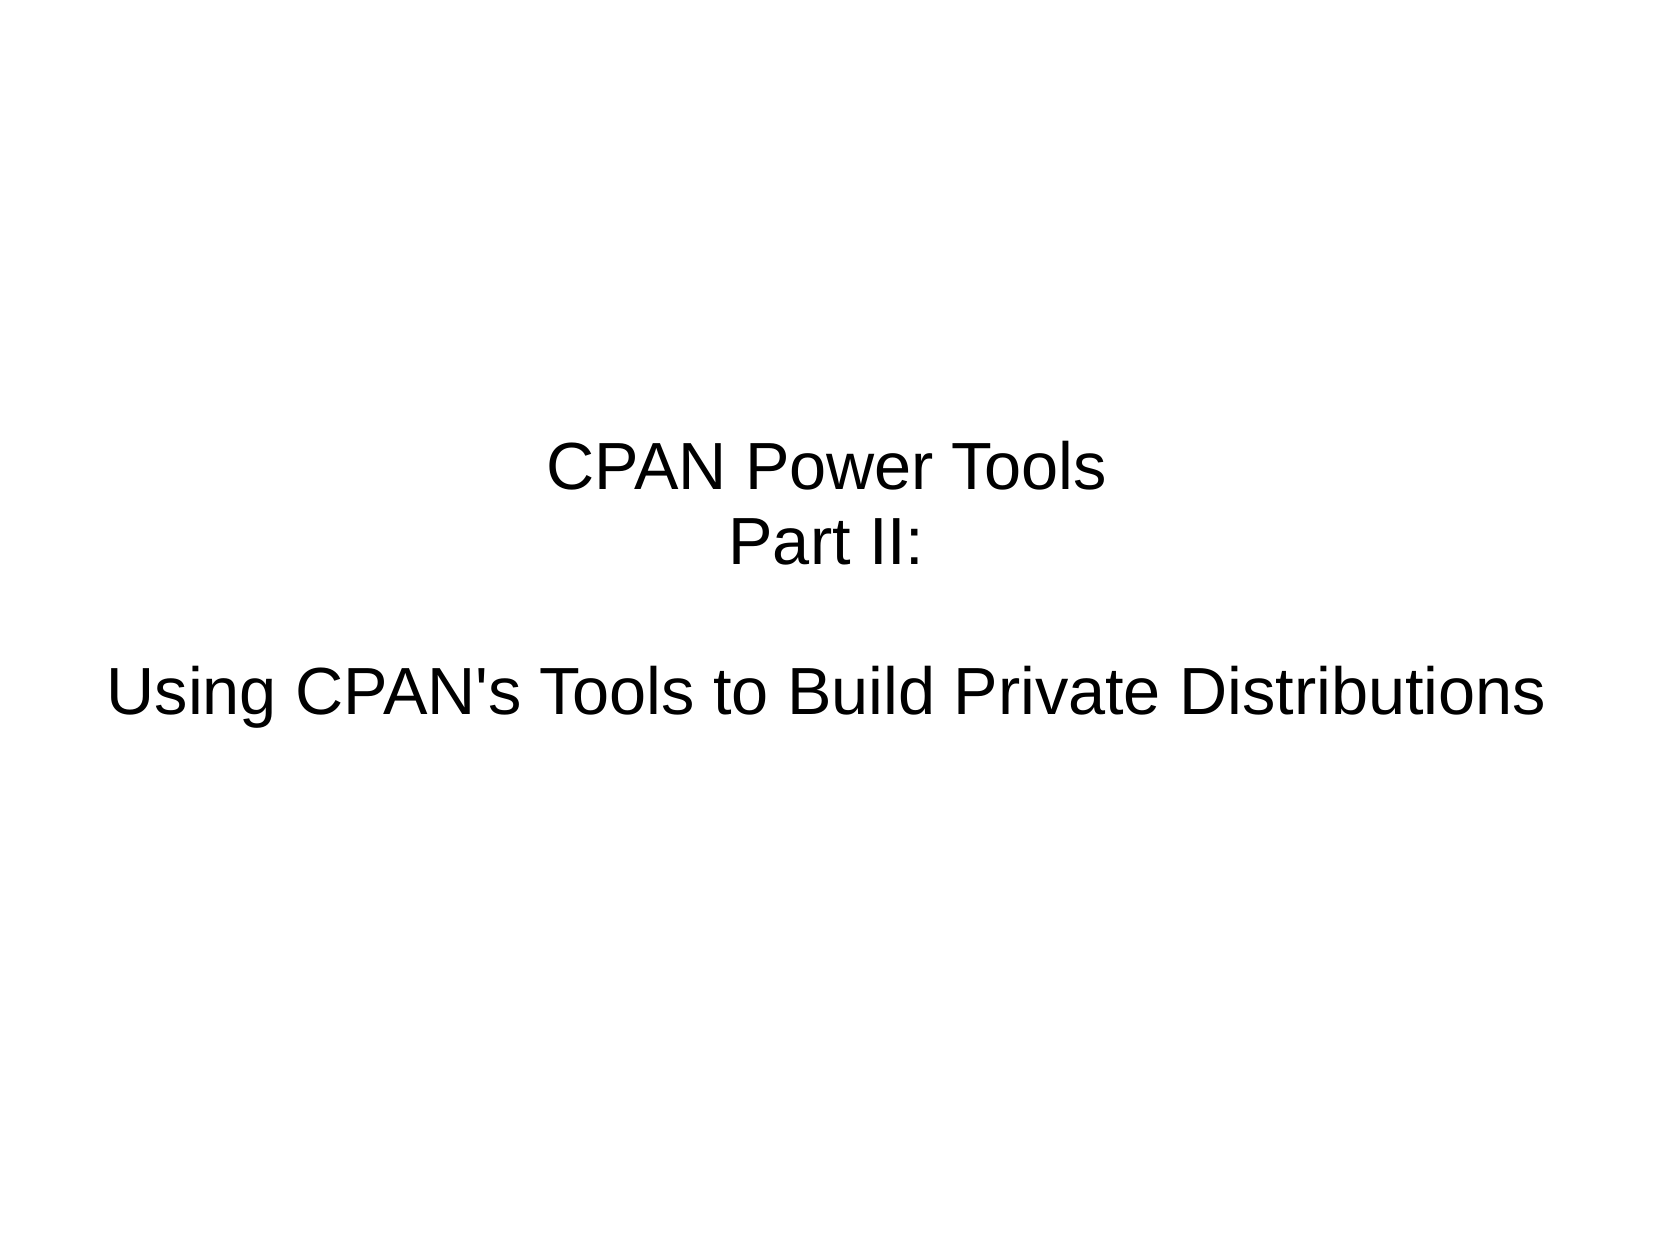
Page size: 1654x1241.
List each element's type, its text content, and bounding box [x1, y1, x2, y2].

subtitle CPAN Power Tools Part II: Using CPAN's Tools to Build Private Distributions [82, 49, 1571, 1109]
